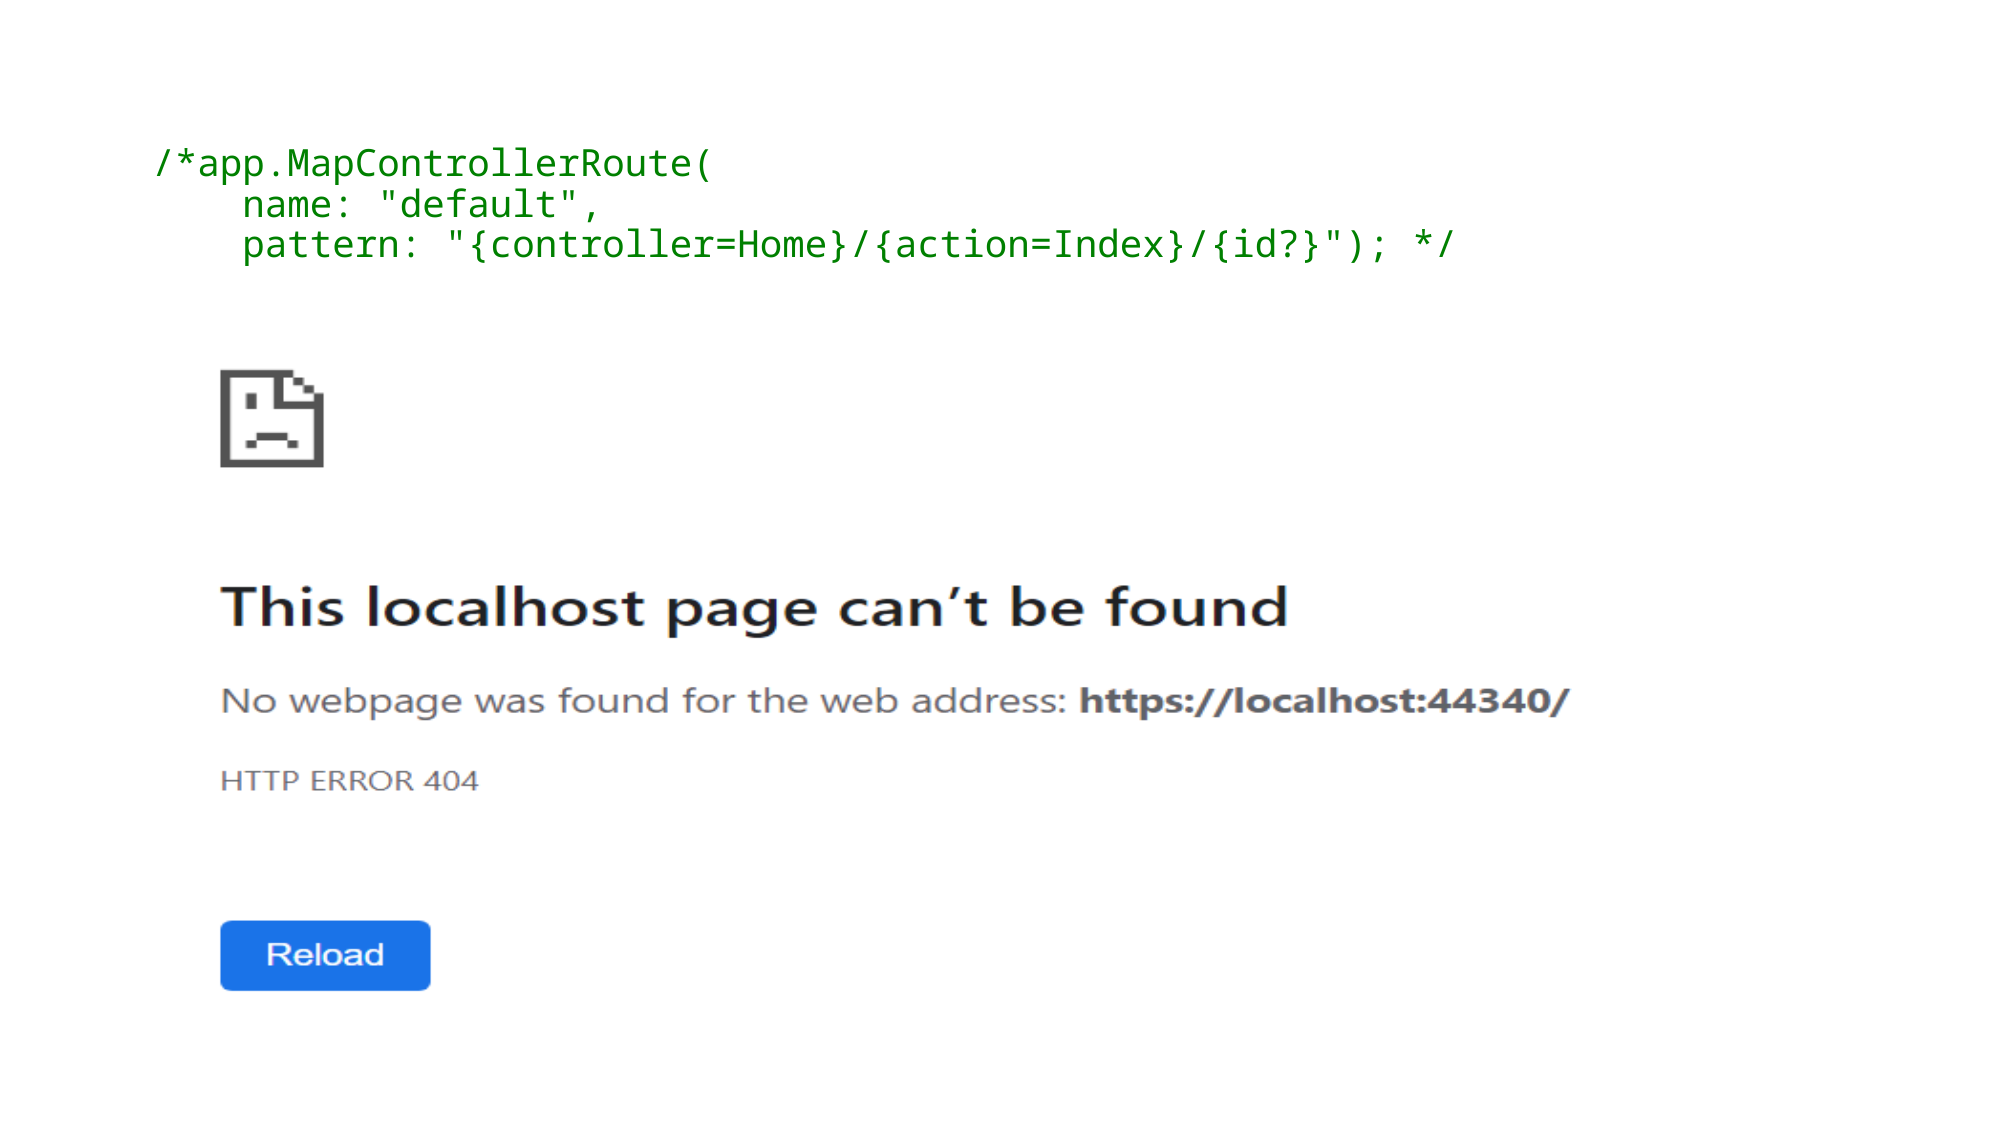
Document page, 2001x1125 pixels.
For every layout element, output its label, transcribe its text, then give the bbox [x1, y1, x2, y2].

title /*app.MapControllerRoute( name: "default", pattern: "{controller=Home}/{action=Index}/{id?}"); */ [137, 59, 1863, 351]
picture [68, 315, 1740, 1042]
